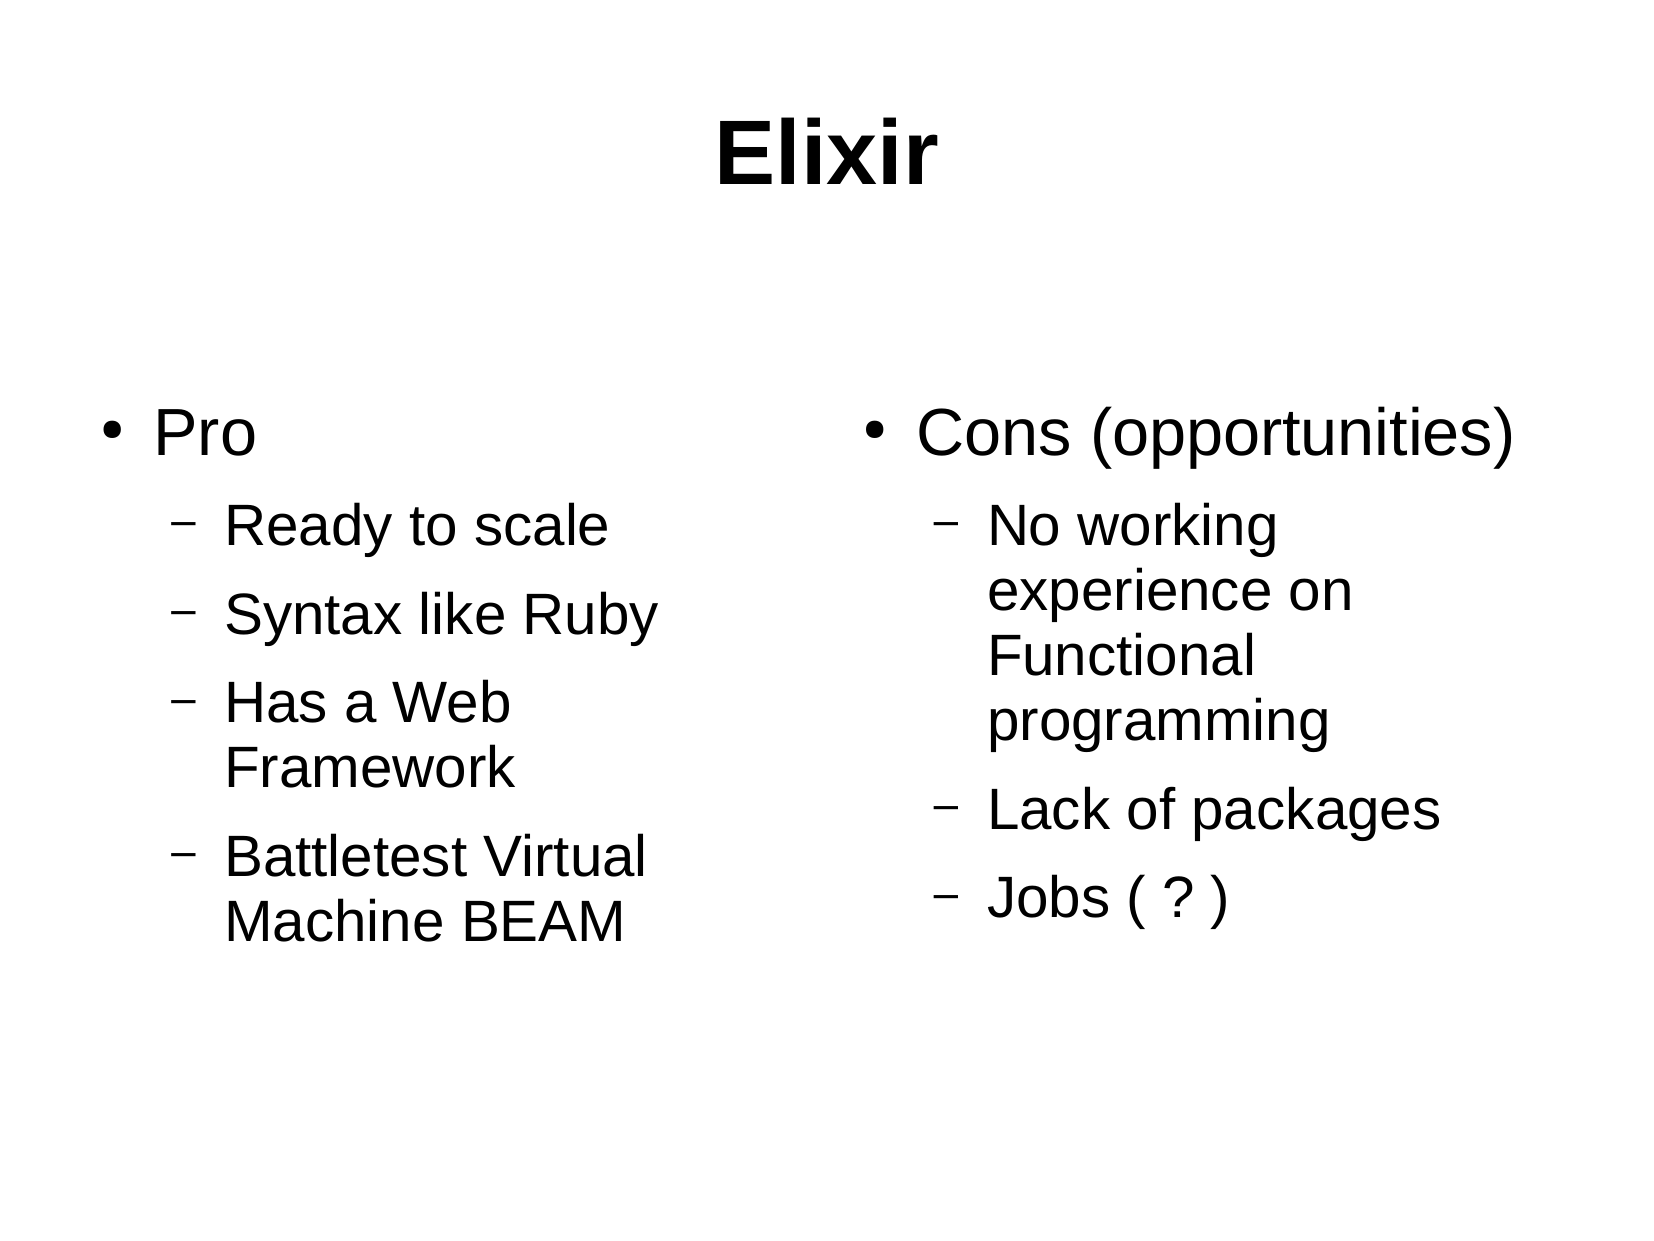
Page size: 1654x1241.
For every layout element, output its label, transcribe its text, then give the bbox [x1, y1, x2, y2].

list Pro Ready to scale Syntax like Ruby Has a Web Framework Battletest Virtual Machine BEAM [82, 290, 809, 1010]
list Cons (opportunities) No working experience on Functional programming Lack of packages Jobs ( ? ) [845, 290, 1572, 1010]
title Elixir [82, 49, 1571, 257]
